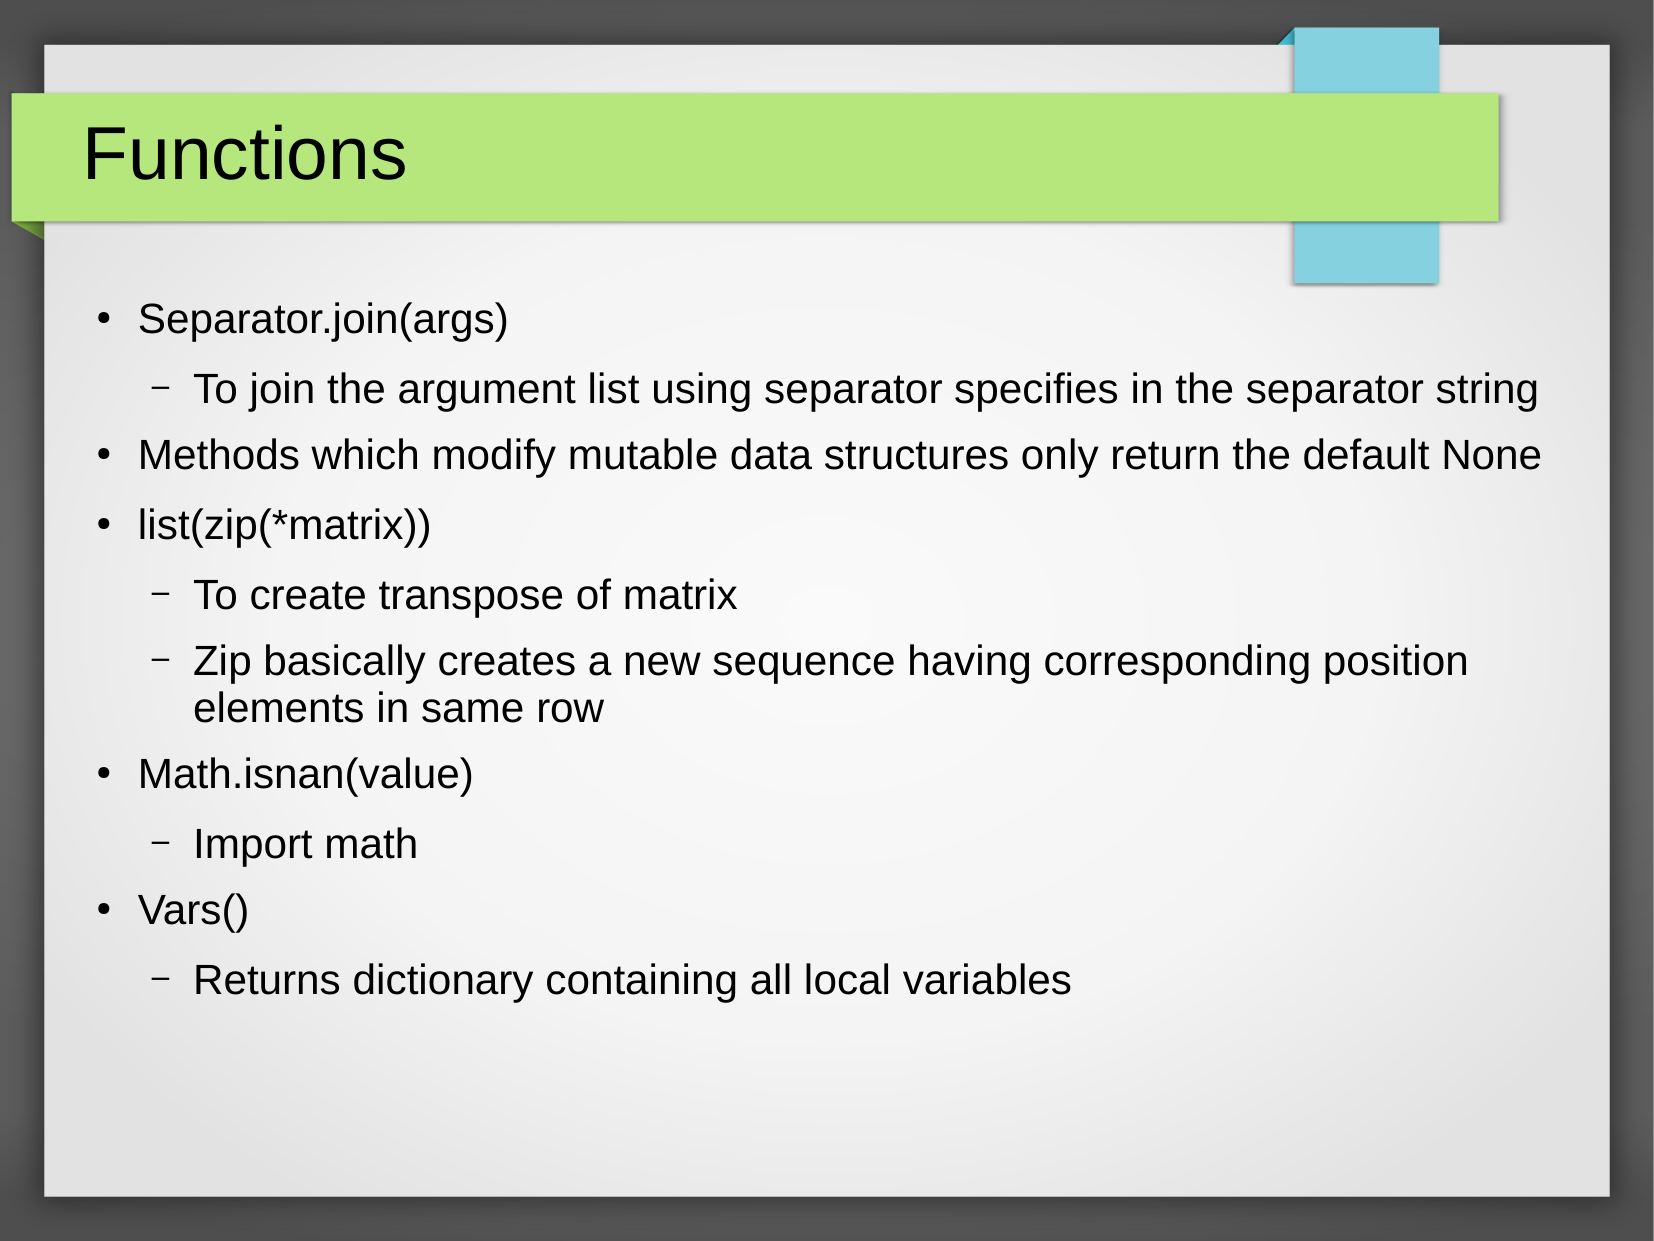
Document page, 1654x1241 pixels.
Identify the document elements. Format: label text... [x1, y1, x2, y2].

list Separator.join(args) To join the argument list using separator specifies in the separator string Methods which modify mutable data structures only return the default None list(zip(*matrix)) To create transpose of matrix Zip basically creates a new sequence having corresponding position elements in same row Math.isnan(value) Import math Vars() Returns dictionary containing all local variables [82, 295, 1571, 1015]
picture [0, 0, 1654, 1241]
title Functions [82, 94, 1264, 213]
